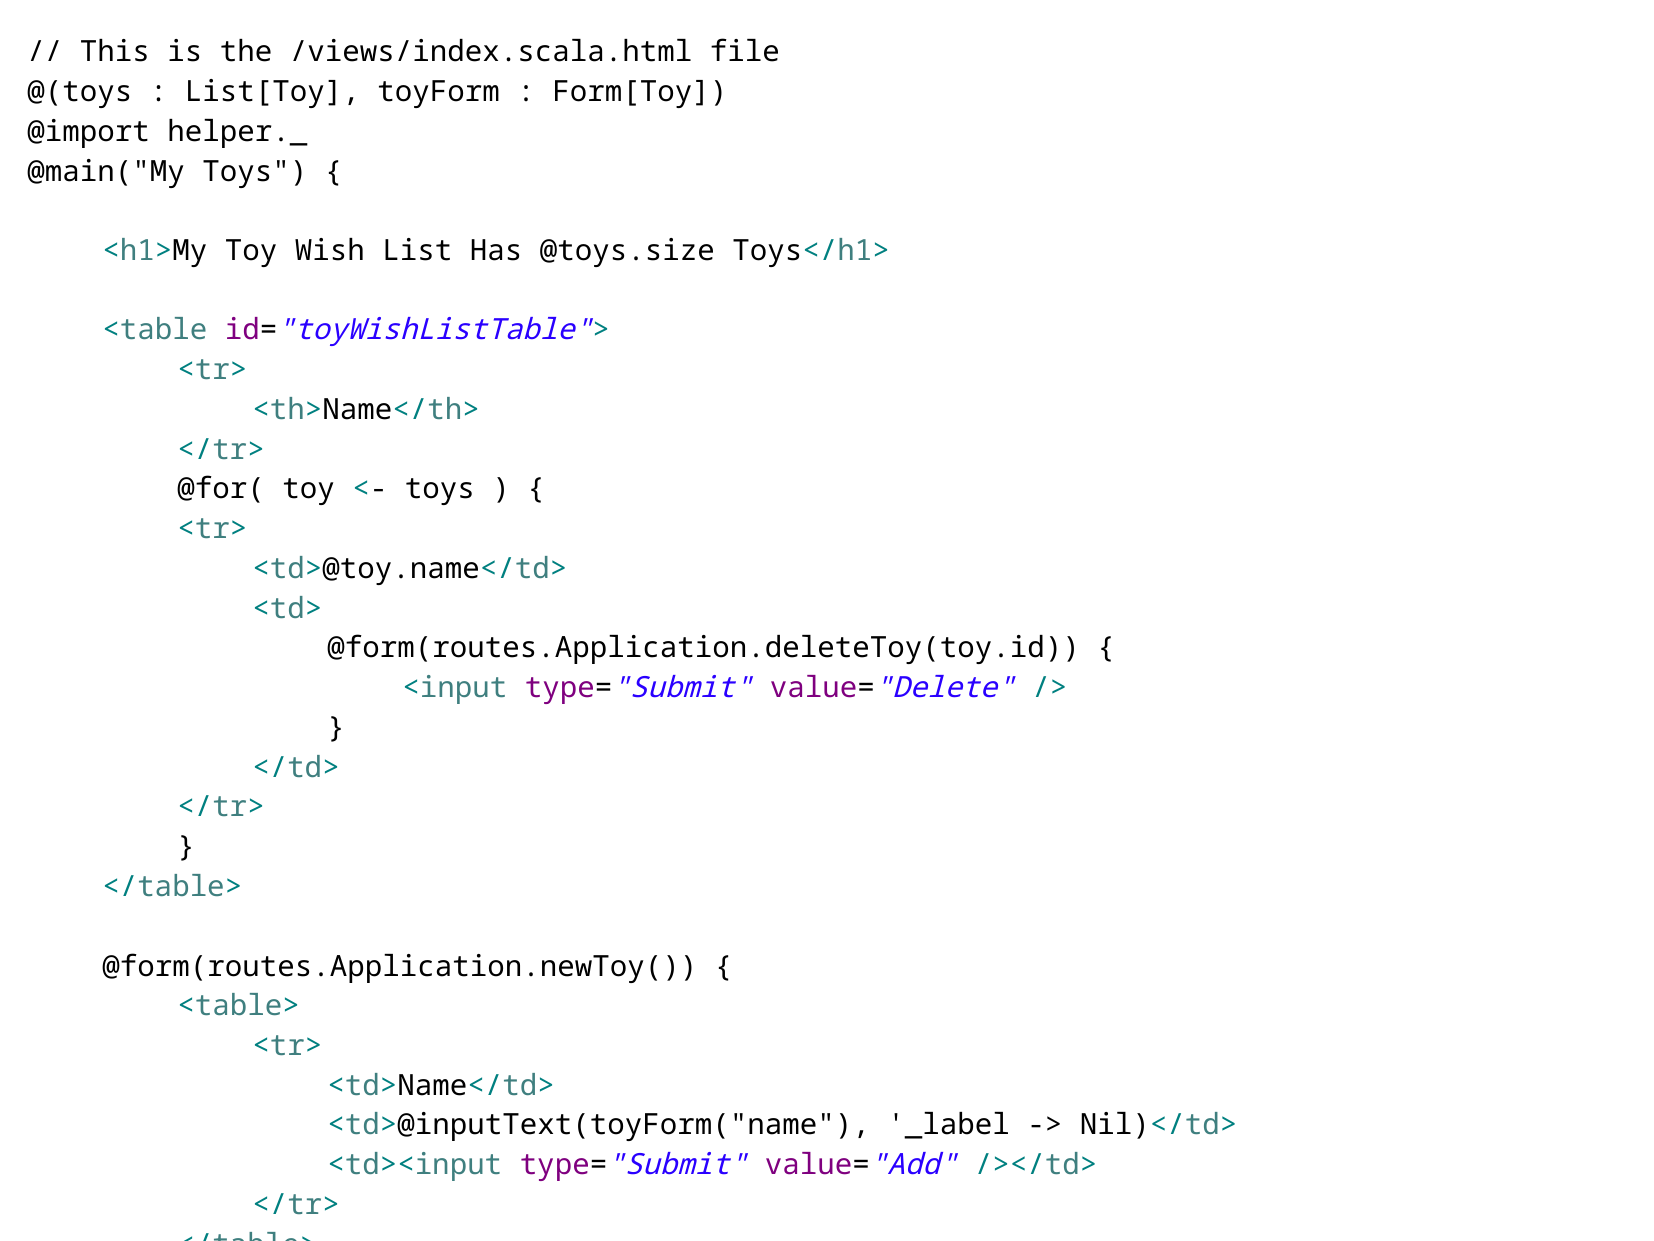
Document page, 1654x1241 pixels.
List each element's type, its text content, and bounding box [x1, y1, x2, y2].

text_box // This is the /views/index.scala.html file @(toys : List[Toy], toyForm : Form[Toy]) @import helper._ @main("My Toys") { <h1>My Toy Wish List Has @toys.size Toys</h1> <table id="toyWishListTable"> <tr> <th>Name</th> </tr> @for( toy <- toys ) { <tr> <td>@toy.name</td> <td> @form(routes.Application.deleteToy(toy.id)) { <input type="Submit" value="Delete" /> } </td> </tr> } </table> @form(routes.Application.newToy()) { <table> <tr> <td>Name</td> <td>@inputText(toyForm("name"), '_label -> Nil)</td> <td><input type="Submit" value="Add" /></td> </tr> </table> } } [12, 23, 1558, 1241]
